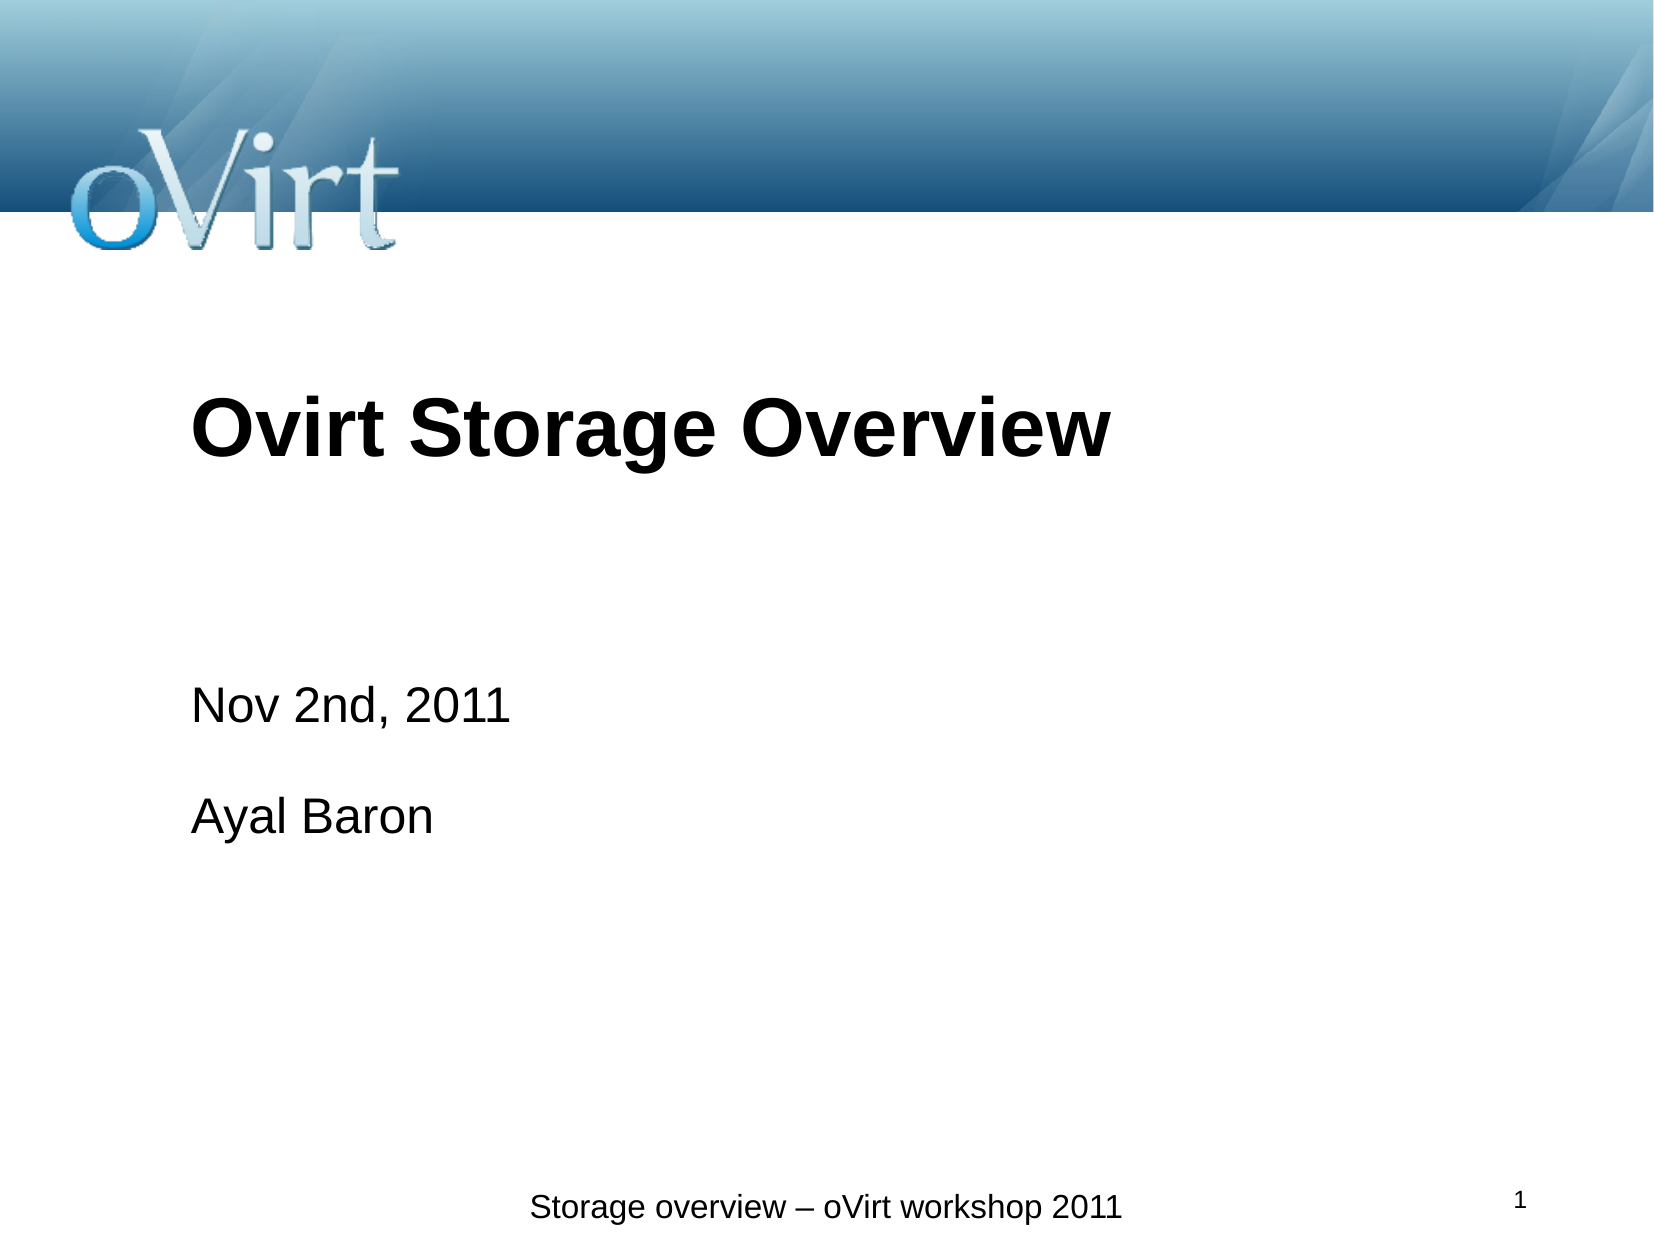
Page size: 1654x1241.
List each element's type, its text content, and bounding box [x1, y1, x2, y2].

picture [0, 0, 1654, 250]
text_box Nov 2nd, 2011 Ayal Baron [176, 669, 1549, 852]
text_box Ovirt Storage Overview [175, 374, 1549, 510]
